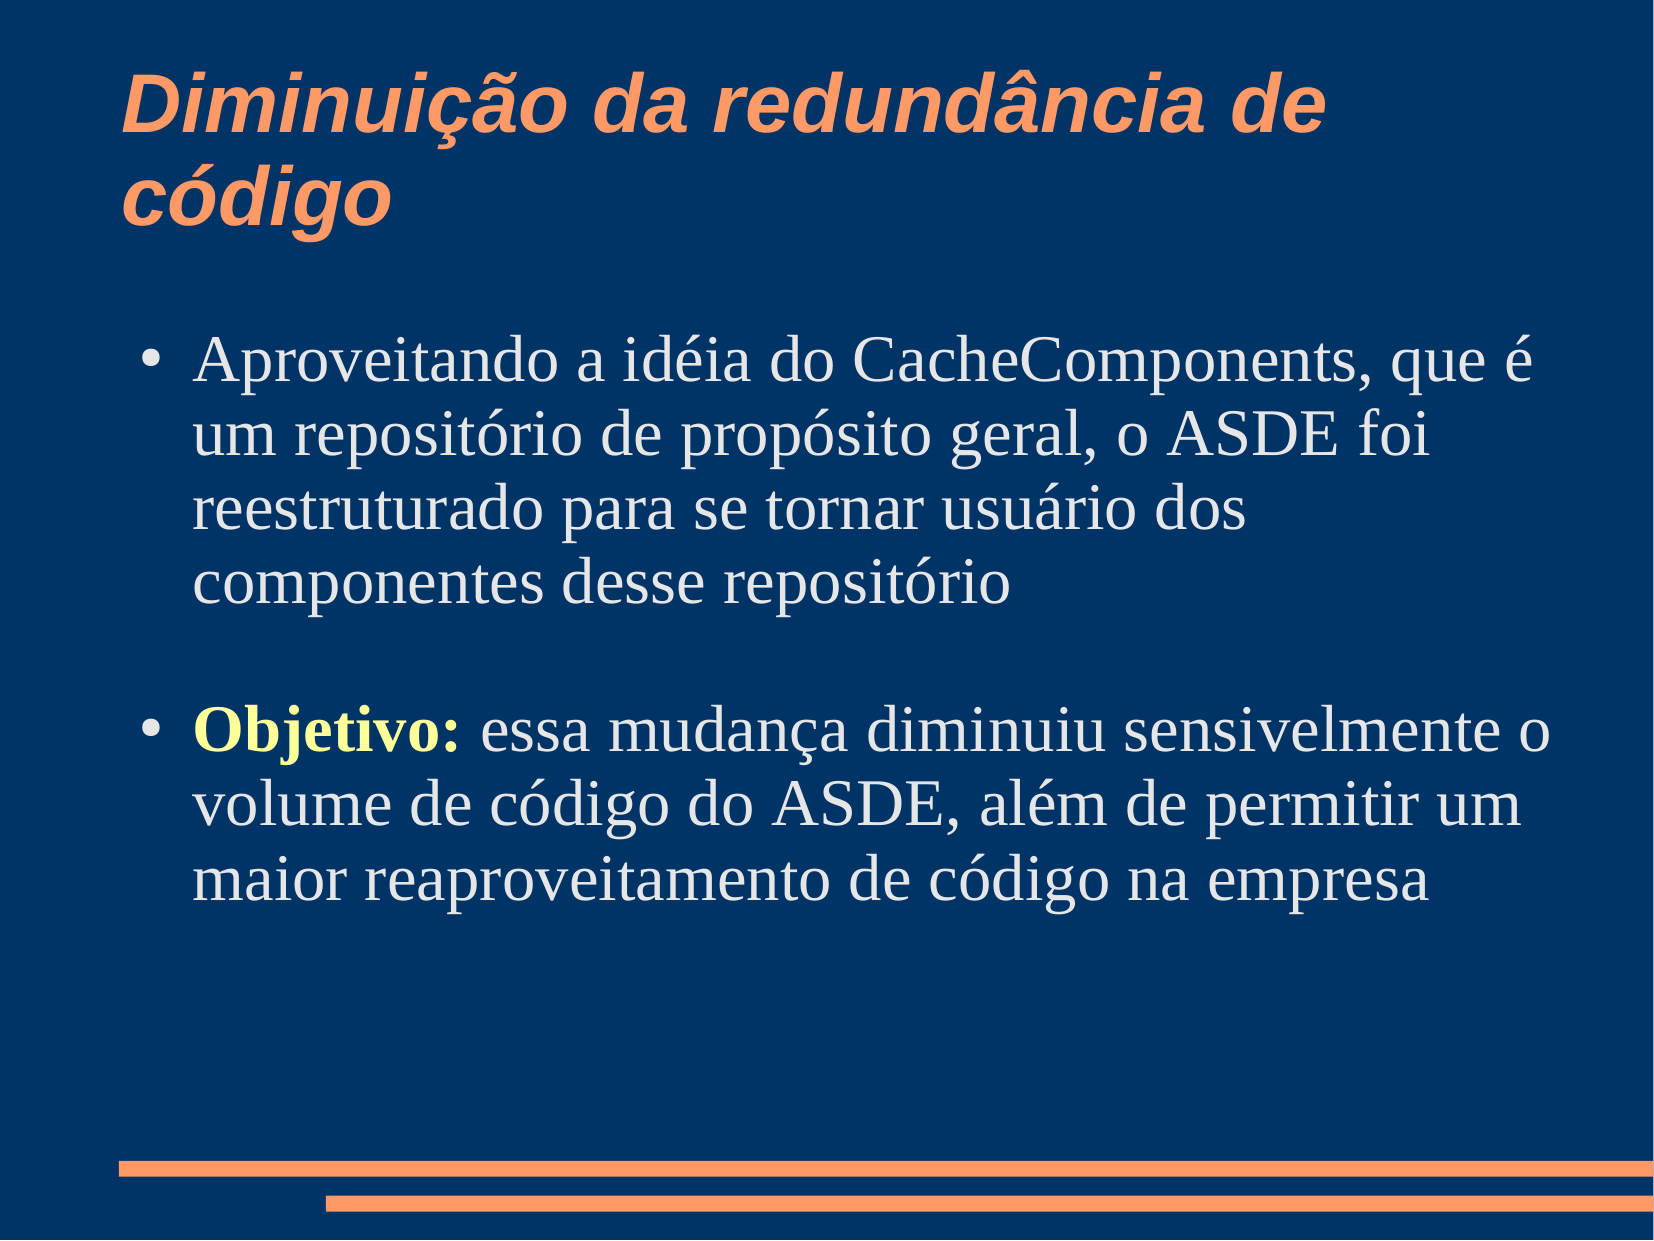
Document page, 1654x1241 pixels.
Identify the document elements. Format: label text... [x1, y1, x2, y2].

list Aproveitando a idéia do CacheComponents, que é um repositório de propósito geral, o ASDE foi reestruturado para se tornar usuário dos componentes desse repositório Objetivo: essa mudança diminuiu sensivelmente o volume de código do ASDE, além de permitir um maior reaproveitamento de código na empresa [121, 322, 1561, 1118]
title Diminuição da redundância de código [121, 53, 1534, 246]
